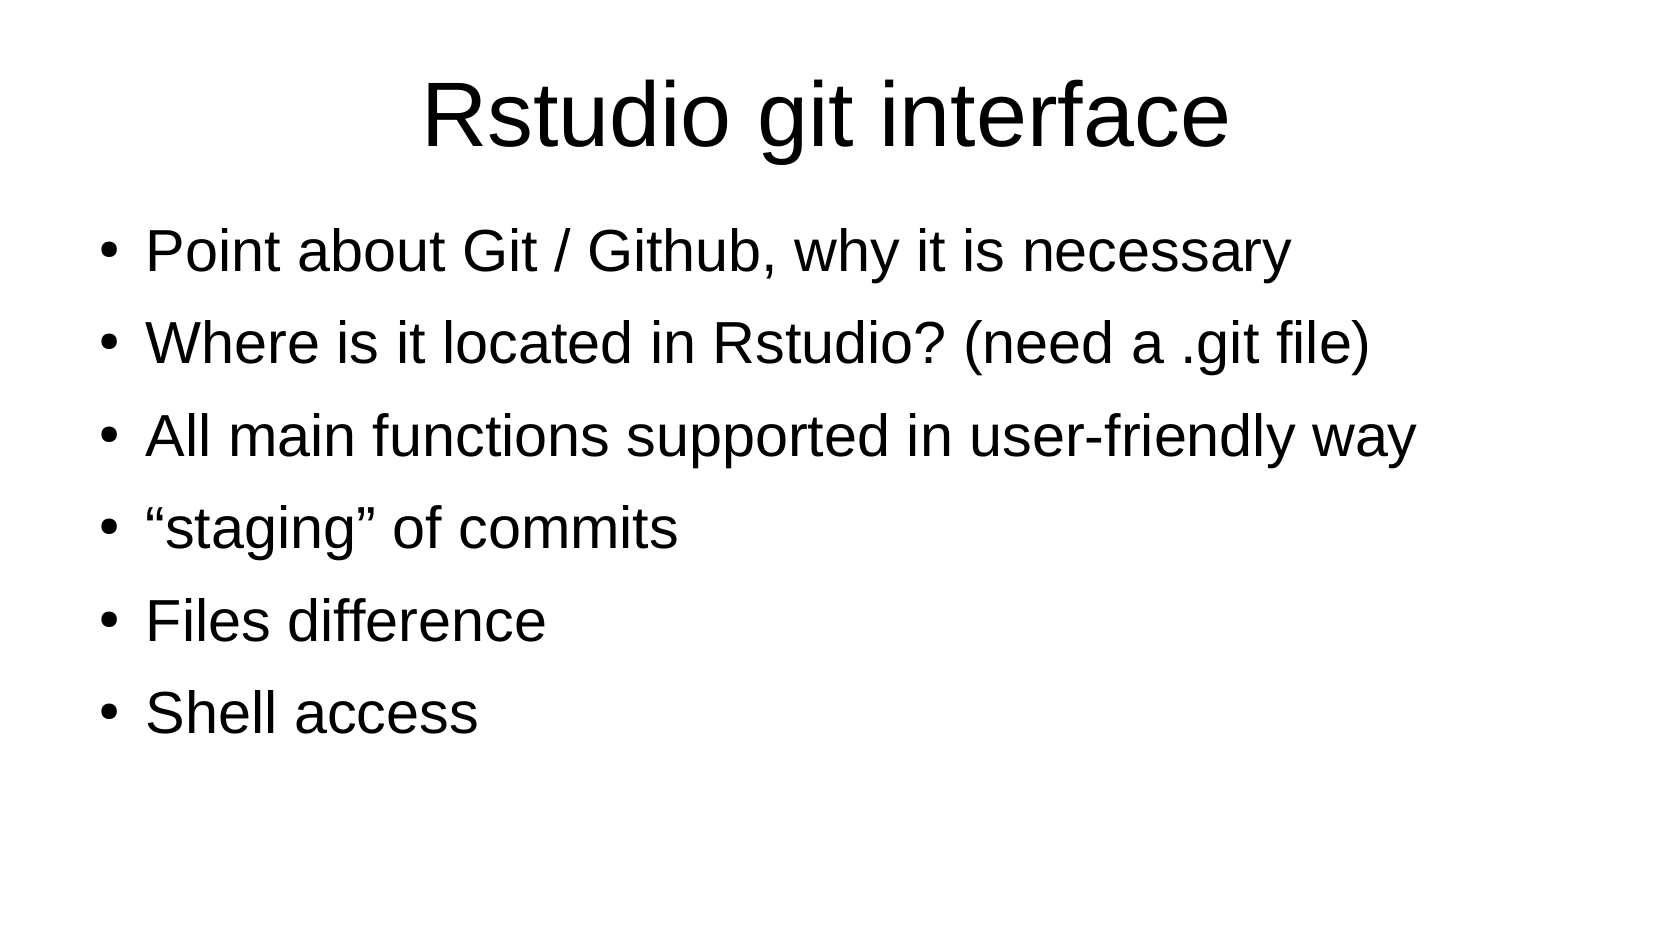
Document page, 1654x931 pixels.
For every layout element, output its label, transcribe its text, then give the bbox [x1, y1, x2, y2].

list Point about Git / Github, why it is necessary Where is it located in Rstudio? (need a .git file) All main functions supported in user-friendly way “staging” of commits Files difference Shell access [82, 217, 1571, 758]
title Rstudio git interface [82, 37, 1571, 193]
